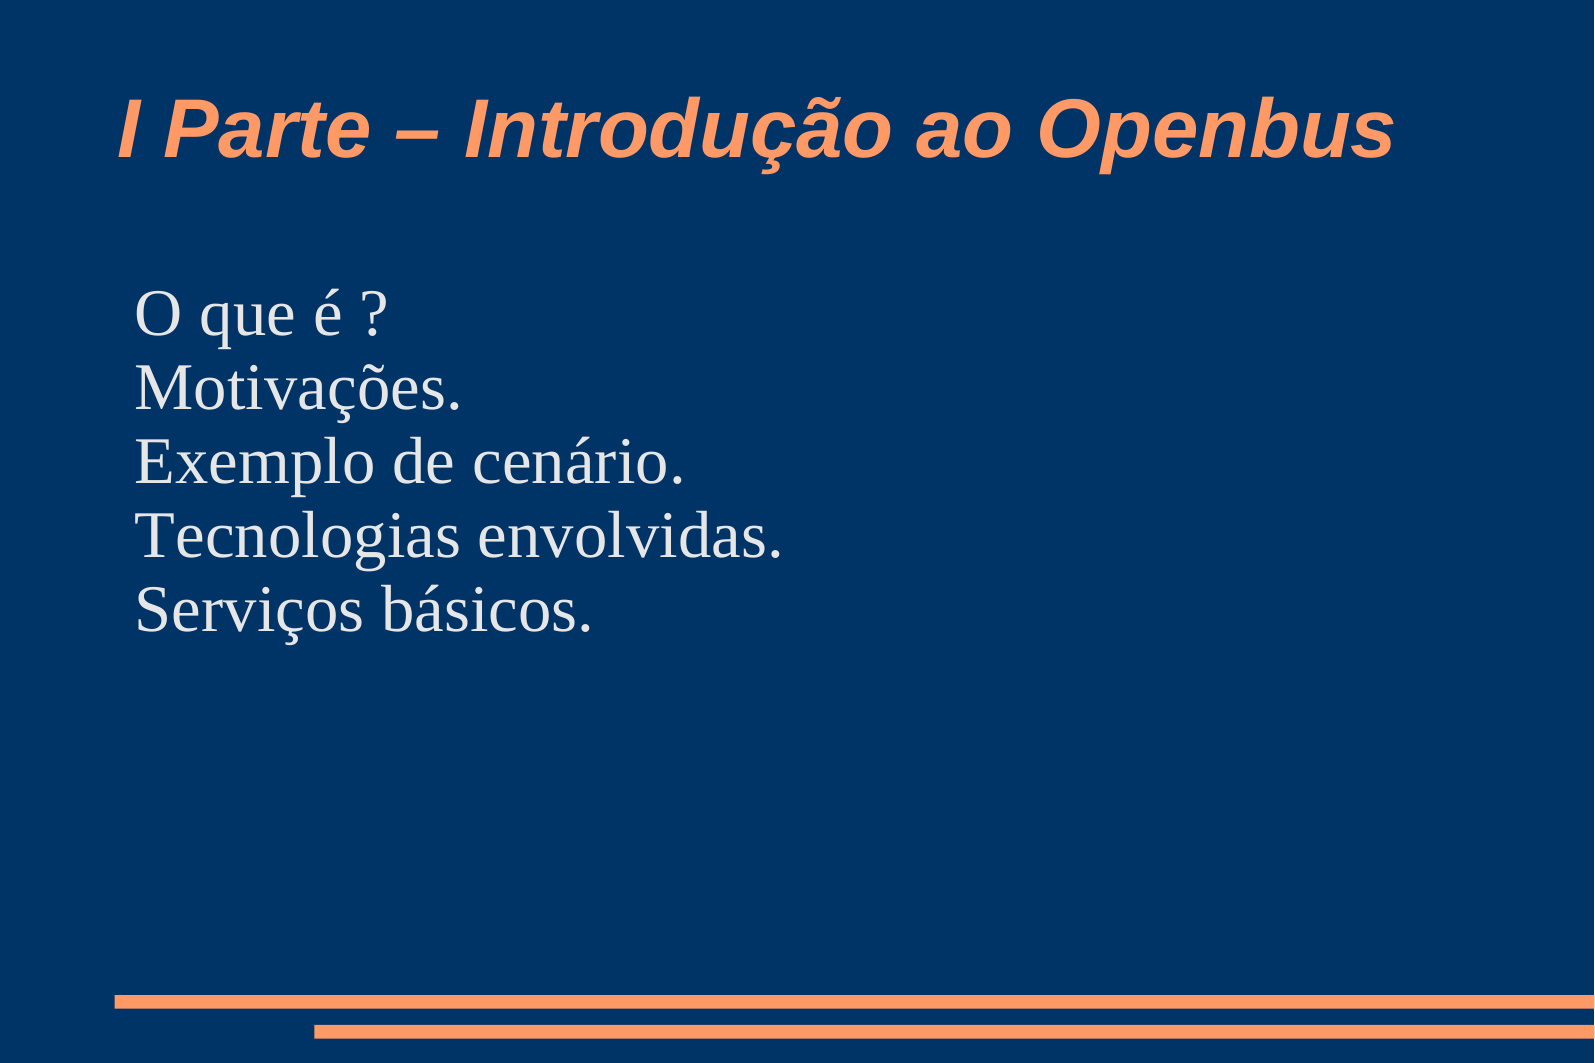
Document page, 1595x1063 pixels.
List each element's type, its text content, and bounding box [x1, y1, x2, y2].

title I Parte – Introdução ao Openbus [117, 39, 1479, 218]
list O que é ? Motivações. Exemplo de cenário. Tecnologias envolvidas. Serviços básicos. [117, 276, 1505, 971]
